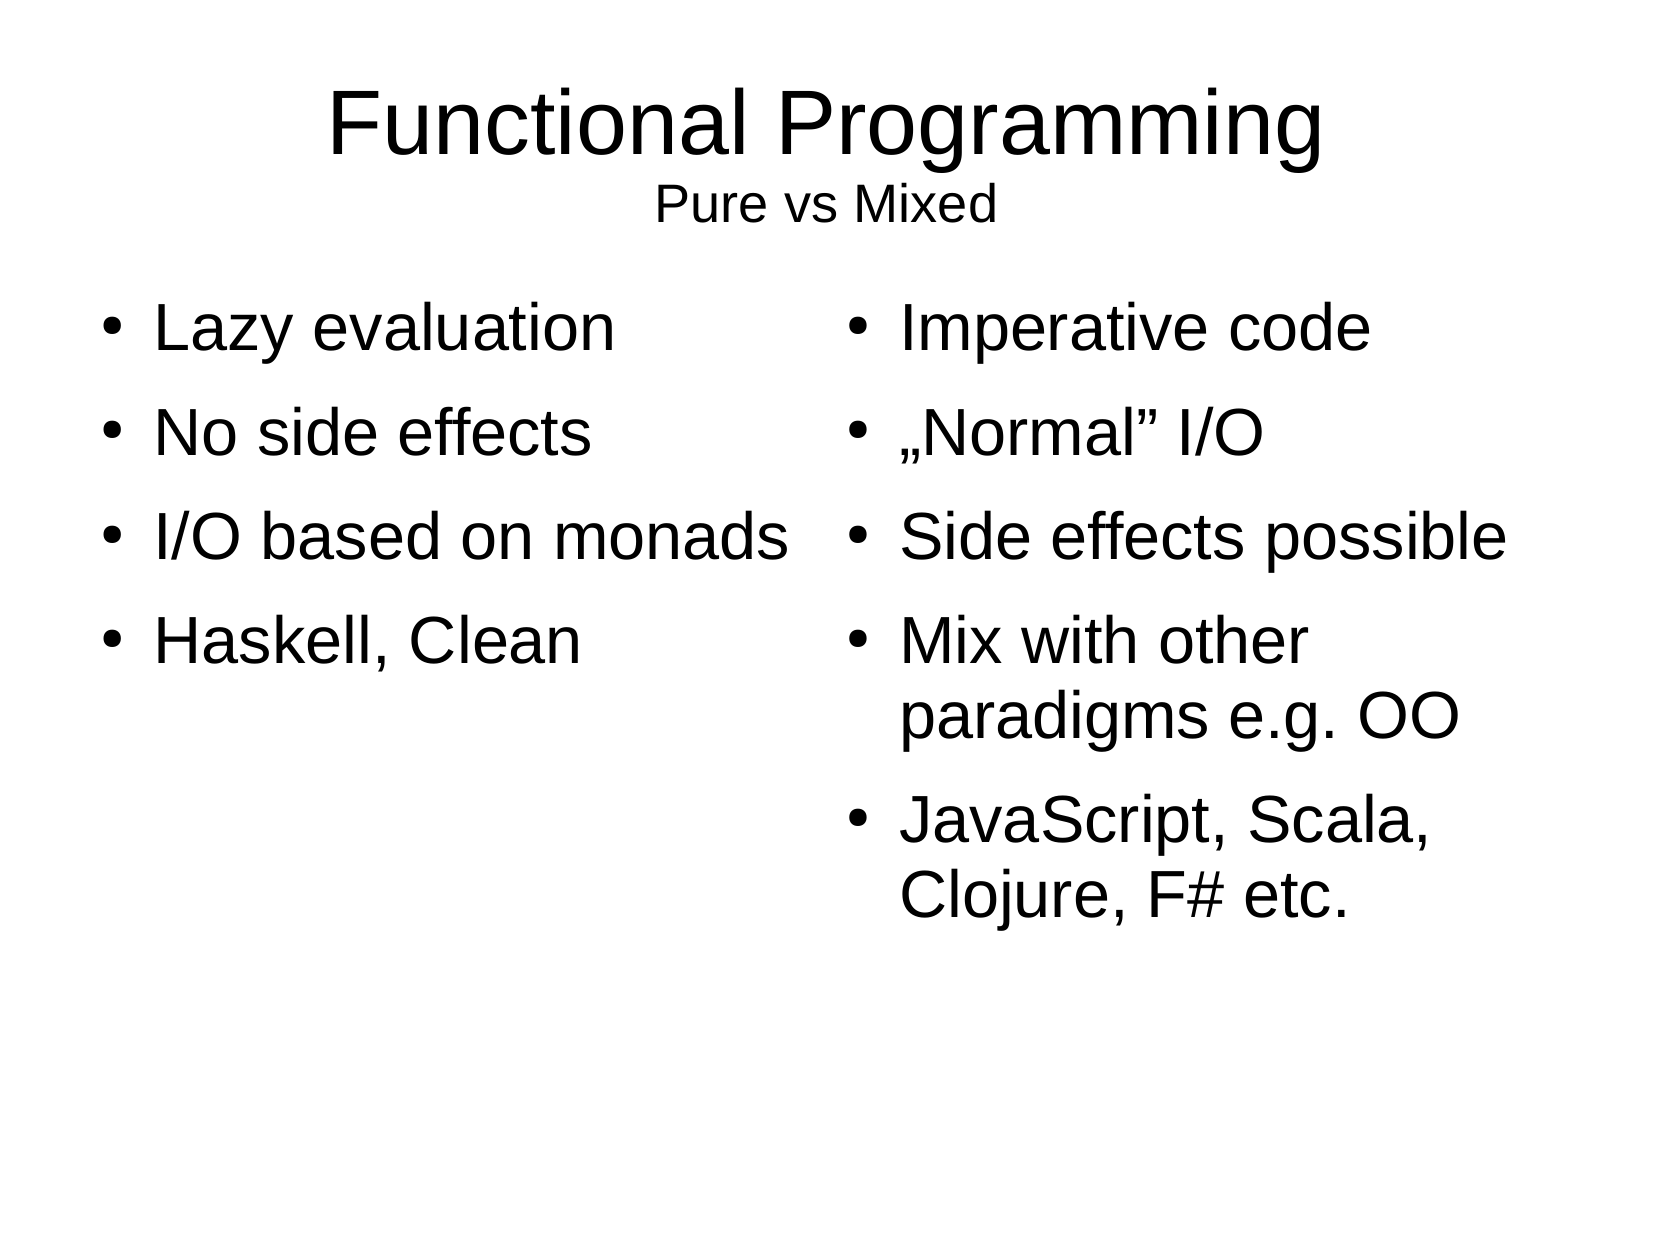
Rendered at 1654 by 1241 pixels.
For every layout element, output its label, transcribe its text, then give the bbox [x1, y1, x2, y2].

title Functional Programming Pure vs Mixed [82, 49, 1571, 257]
list Lazy evaluation No side effects I/O based on monads Haskell, Clean [82, 290, 793, 1010]
list Imperative code „Normal” I/O Side effects possible Mix with other paradigms e.g. OO JavaScript, Scala, Clojure, F# etc. [828, 290, 1539, 1010]
